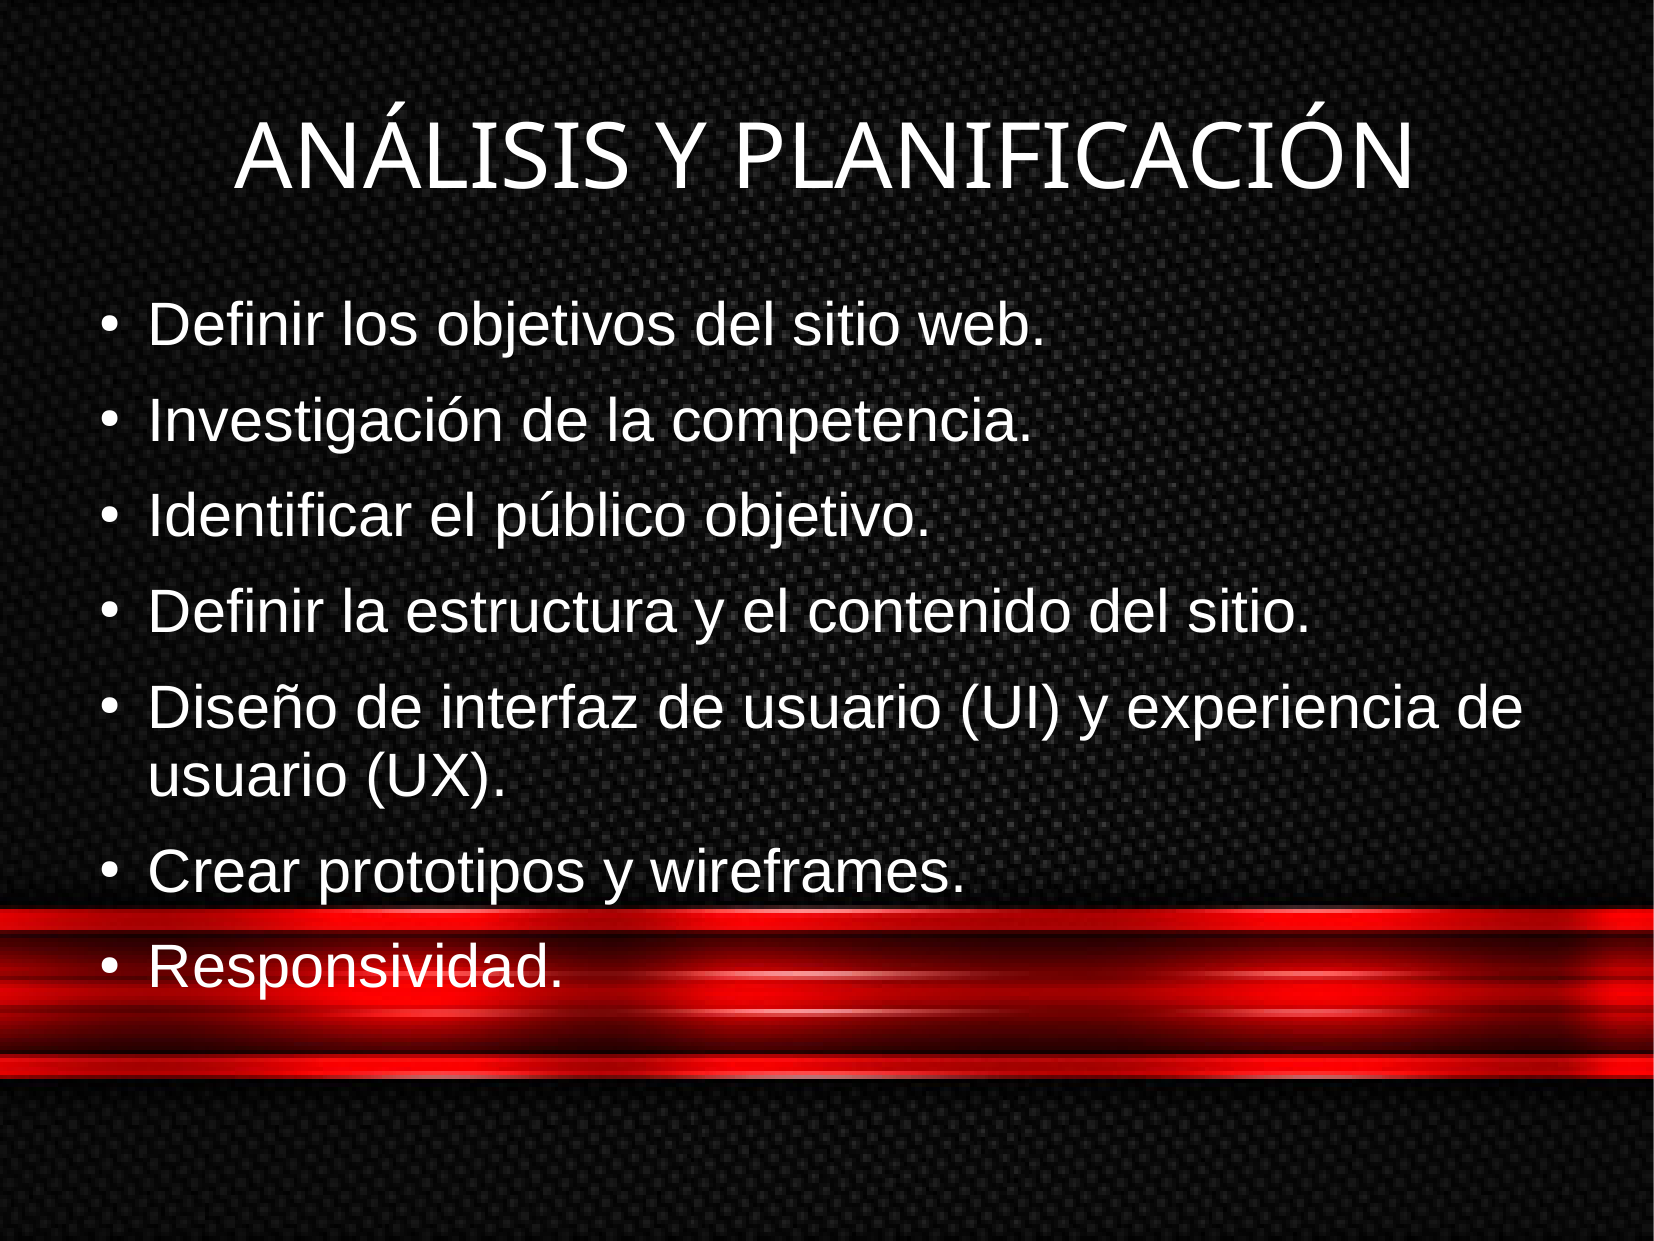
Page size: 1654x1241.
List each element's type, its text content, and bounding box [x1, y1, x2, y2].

title ANÁLISIS Y PLANIFICACIÓN [82, 49, 1571, 257]
list Definir los objetivos del sitio web. Investigación de la competencia. Identificar el público objetivo. Definir la estructura y el contenido del sitio. Diseño de interfaz de usuario (UI) y experiencia de usuario (UX). Crear prototipos y wireframes. Responsividad. [82, 290, 1571, 1010]
picture [0, 0, 1654, 1241]
